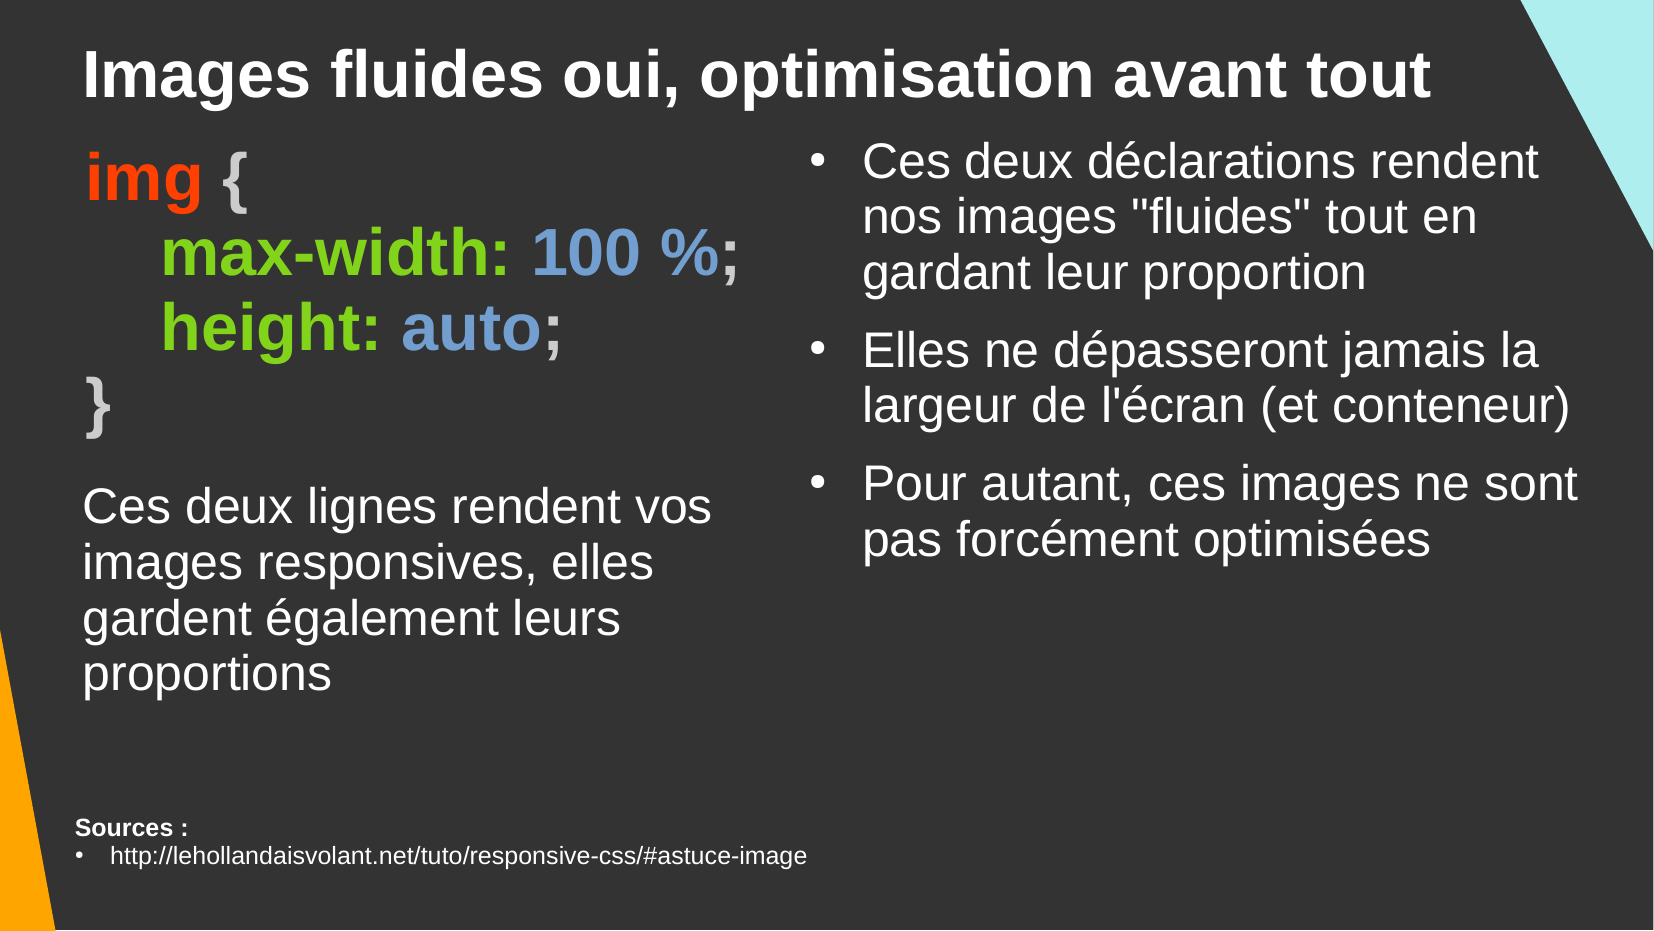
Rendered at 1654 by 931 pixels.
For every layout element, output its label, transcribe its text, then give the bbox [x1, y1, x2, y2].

title Images fluides oui, optimisation avant tout [82, 37, 1571, 114]
text_box [0, 629, 56, 931]
text_box [1520, 0, 1654, 253]
title Ces deux lignes rendent vos images responsives, elles gardent également leurs proportions [82, 478, 745, 702]
text_box Sources : http://lehollandaisvolant.net/tuto/responsive-css/#astuce-image [60, 806, 1546, 931]
text_box img { max-width: 100 %; height: auto; } [70, 132, 780, 447]
list Ces deux déclarations rendent nos images "fluides" tout en gardant leur proportion Elles ne dépasseront jamais la largeur de l'écran (et conteneur) Pour autant, ces images ne sont pas forcément optimisées [791, 132, 1583, 798]
